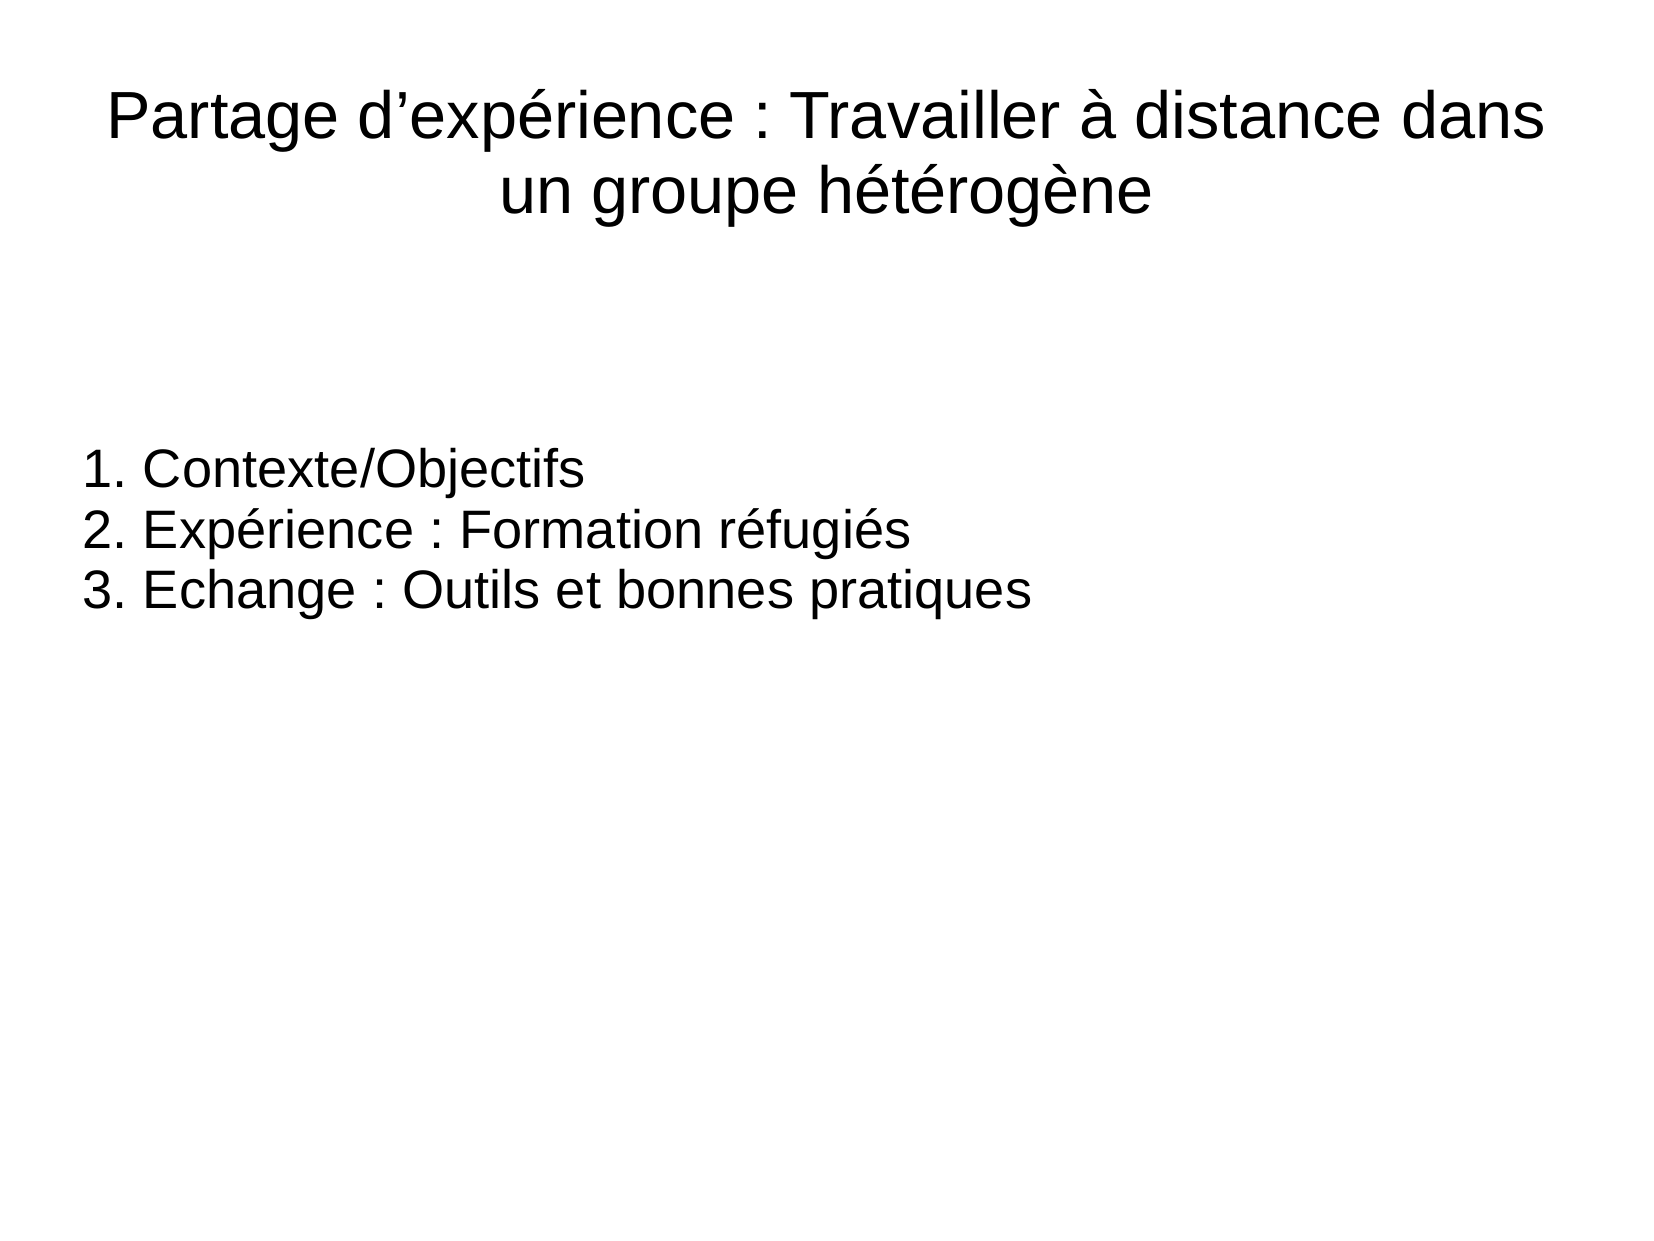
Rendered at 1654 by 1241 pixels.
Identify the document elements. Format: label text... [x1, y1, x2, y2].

subtitle 1. Contexte/Objectifs 2. Expérience : Formation réfugiés 3. Echange : Outils et bonnes pratiques [82, 49, 1571, 1010]
